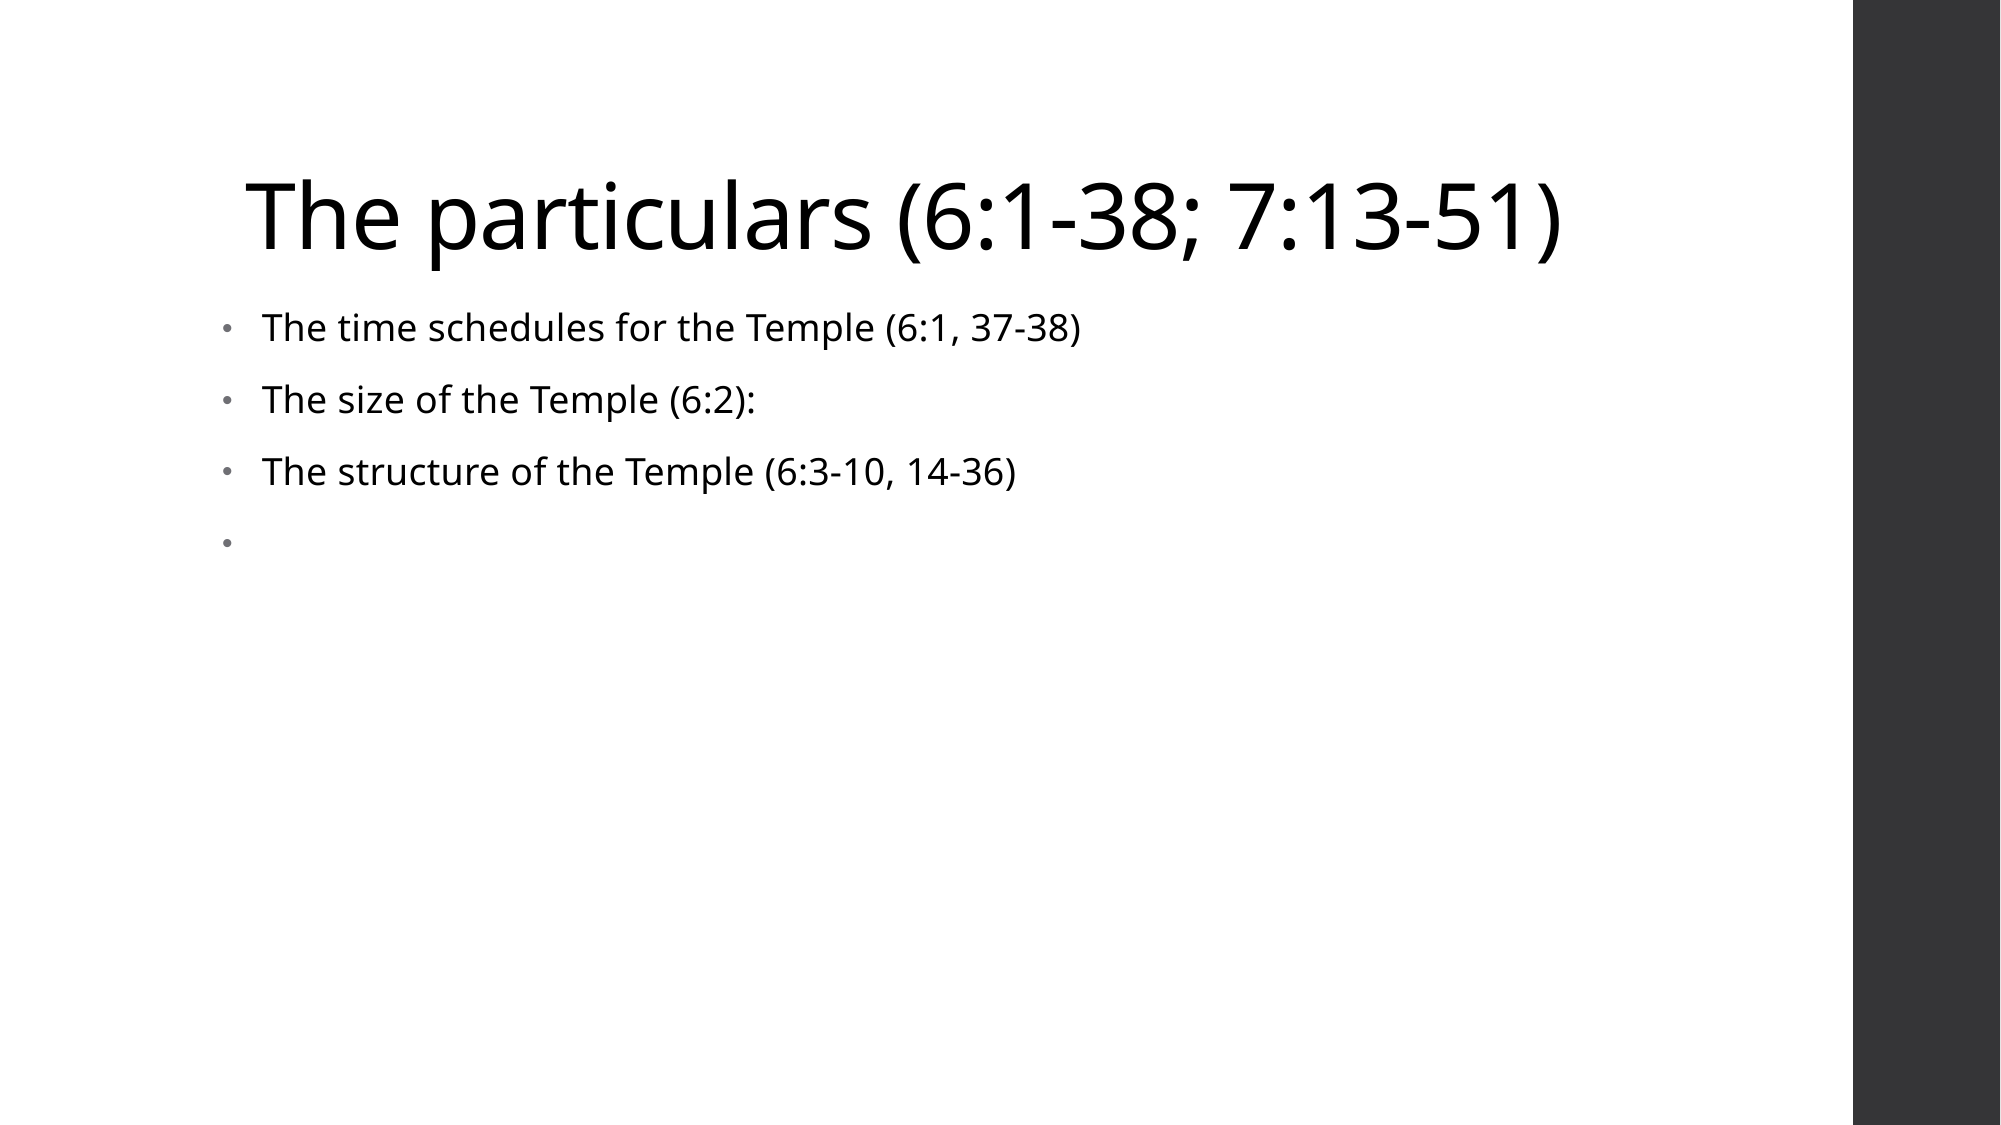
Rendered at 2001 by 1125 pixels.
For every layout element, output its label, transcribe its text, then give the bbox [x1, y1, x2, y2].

title The particulars (6:1-38; 7:13-51) [206, 60, 1797, 278]
list The time schedules for the Temple (6:1, 37-38) The size of the Temple (6:2): The structure of the Temple (6:3-10, 14-36) [206, 299, 1617, 1014]
